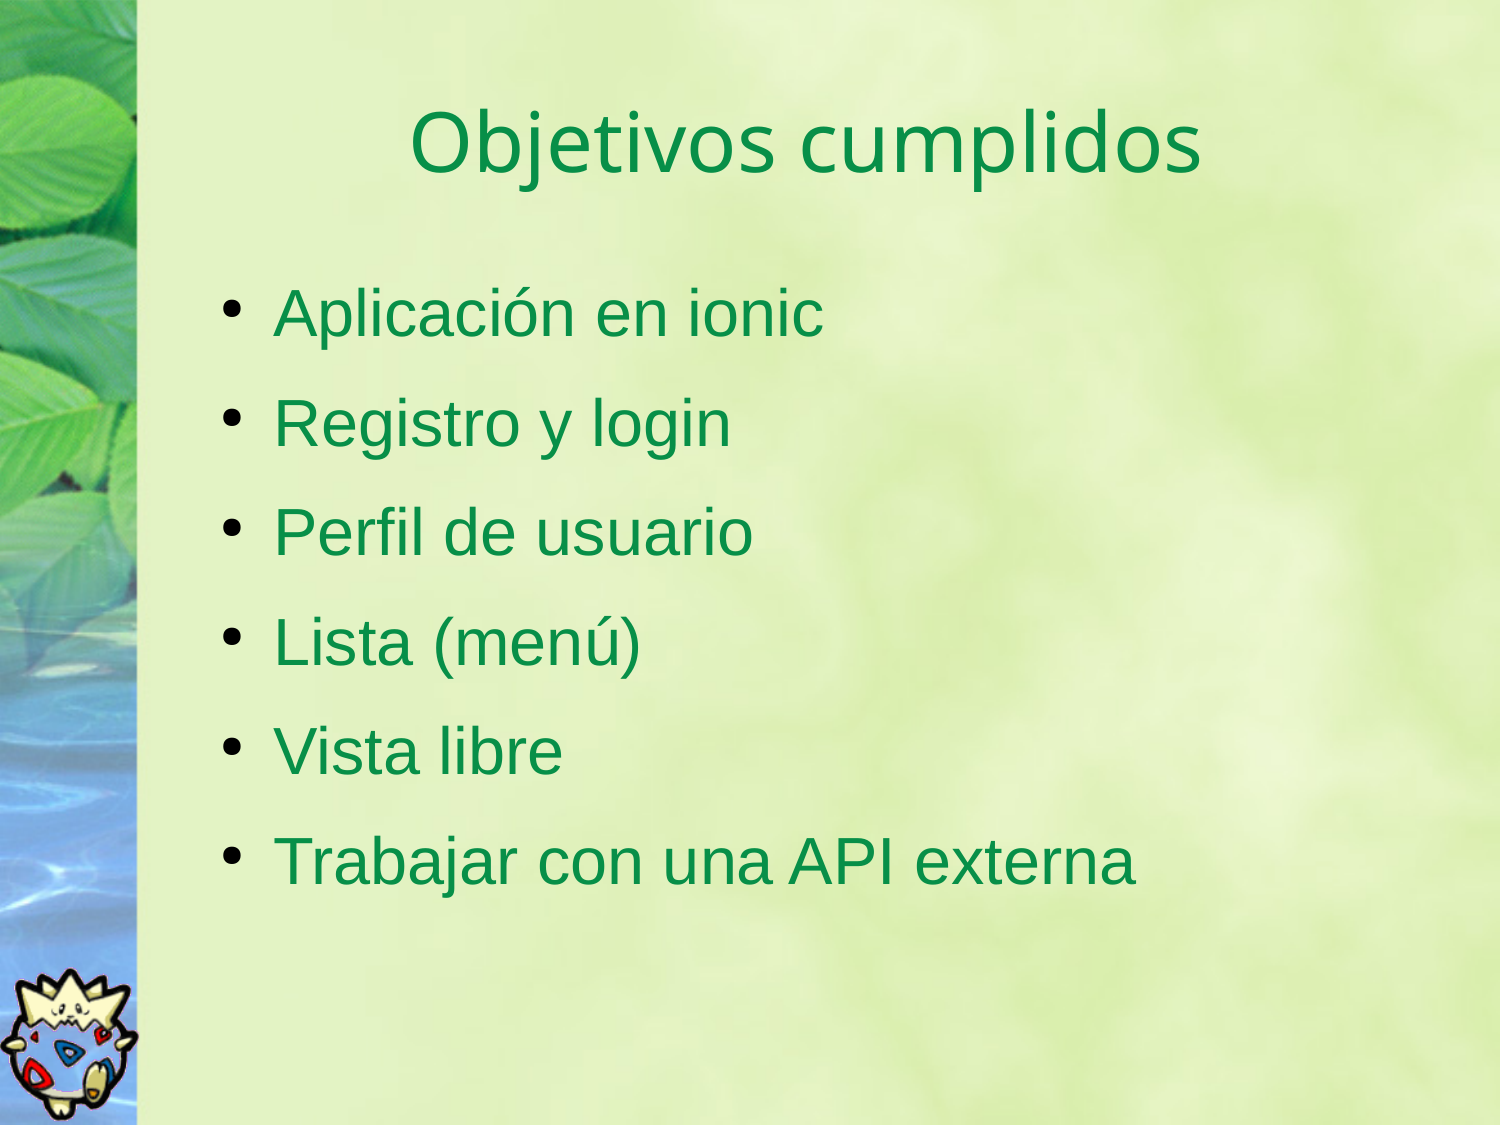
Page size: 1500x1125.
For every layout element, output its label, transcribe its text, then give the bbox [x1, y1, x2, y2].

title Objetivos cumplidos [187, 45, 1425, 233]
list Aplicación en ionic Registro y login Perfil de usuario Lista (menú) Vista libre Trabajar con una API externa [187, 262, 1425, 1005]
picture [0, 0, 1500, 1125]
